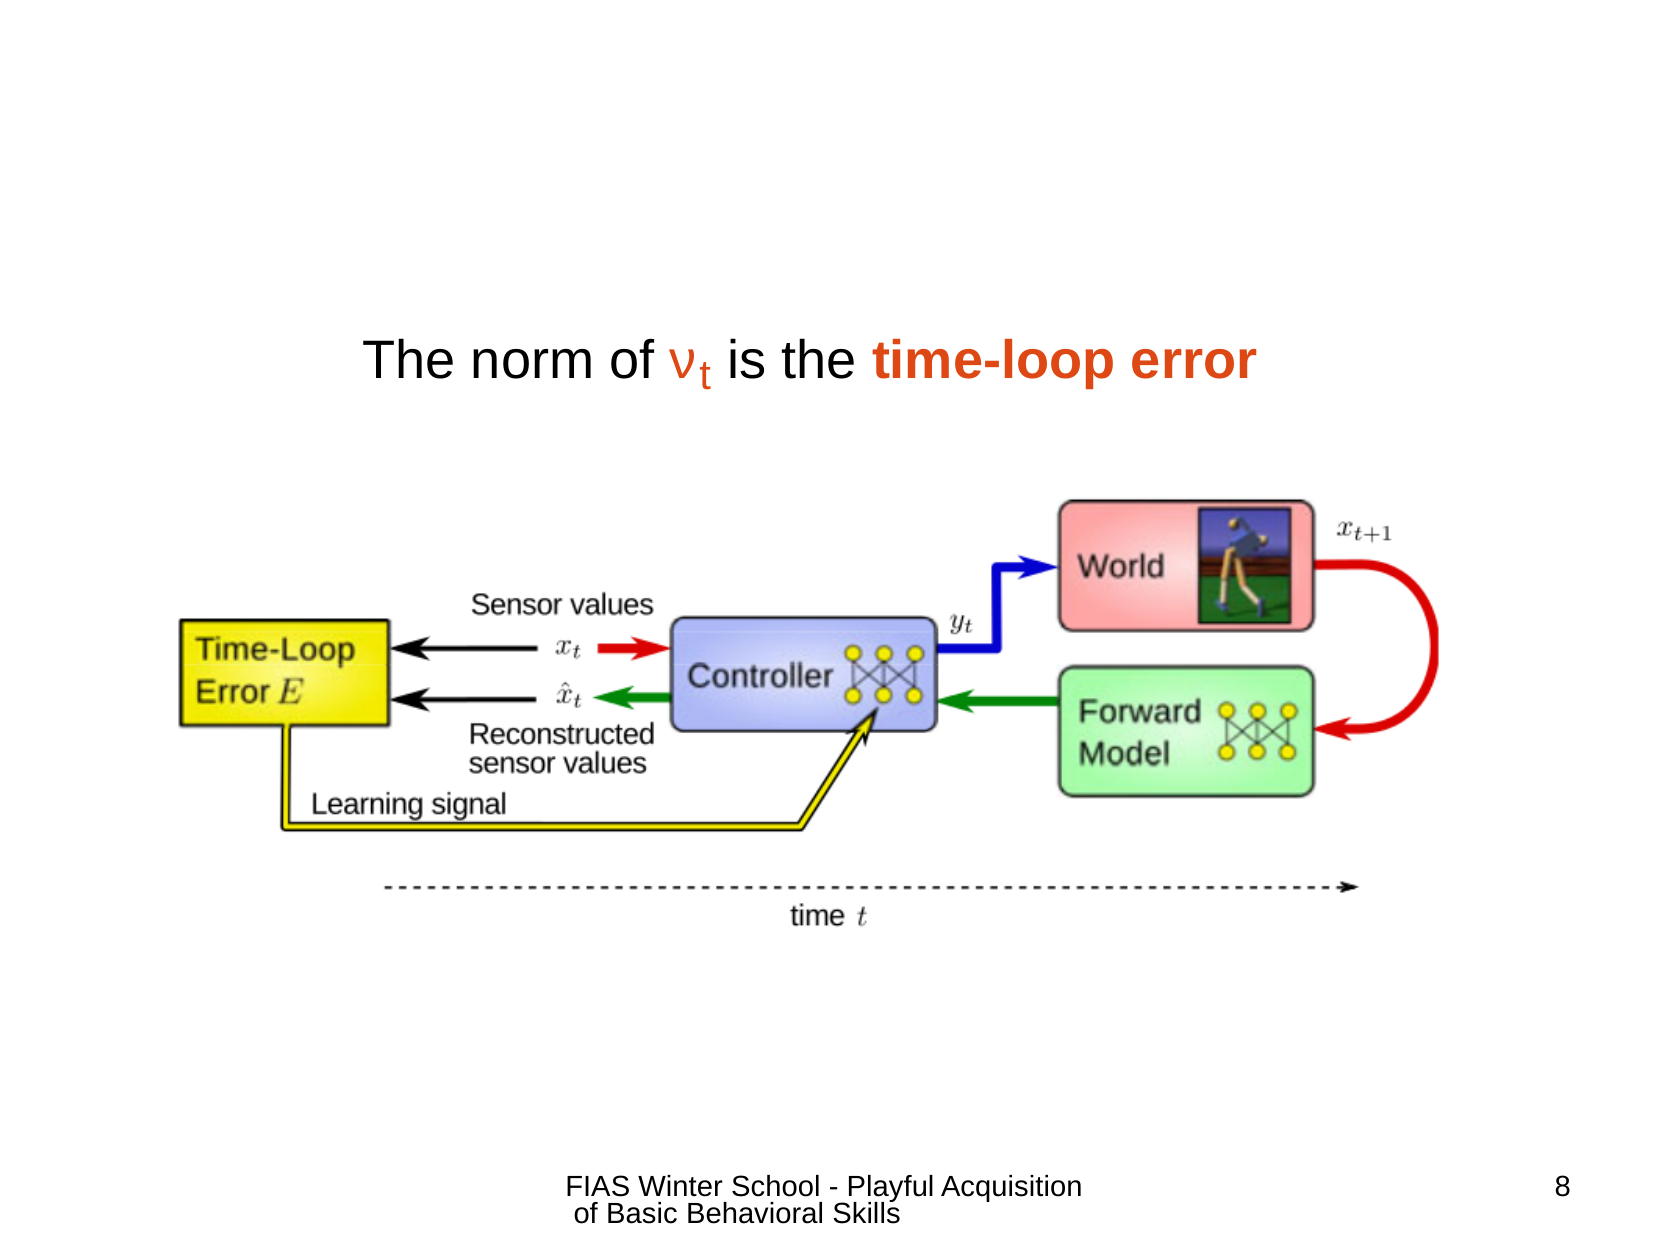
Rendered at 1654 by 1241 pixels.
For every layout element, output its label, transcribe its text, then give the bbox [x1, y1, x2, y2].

text_box t [675, 345, 736, 406]
picture [135, 431, 1492, 961]
text_box The norm of ν is the time-loop error [90, 300, 1531, 421]
